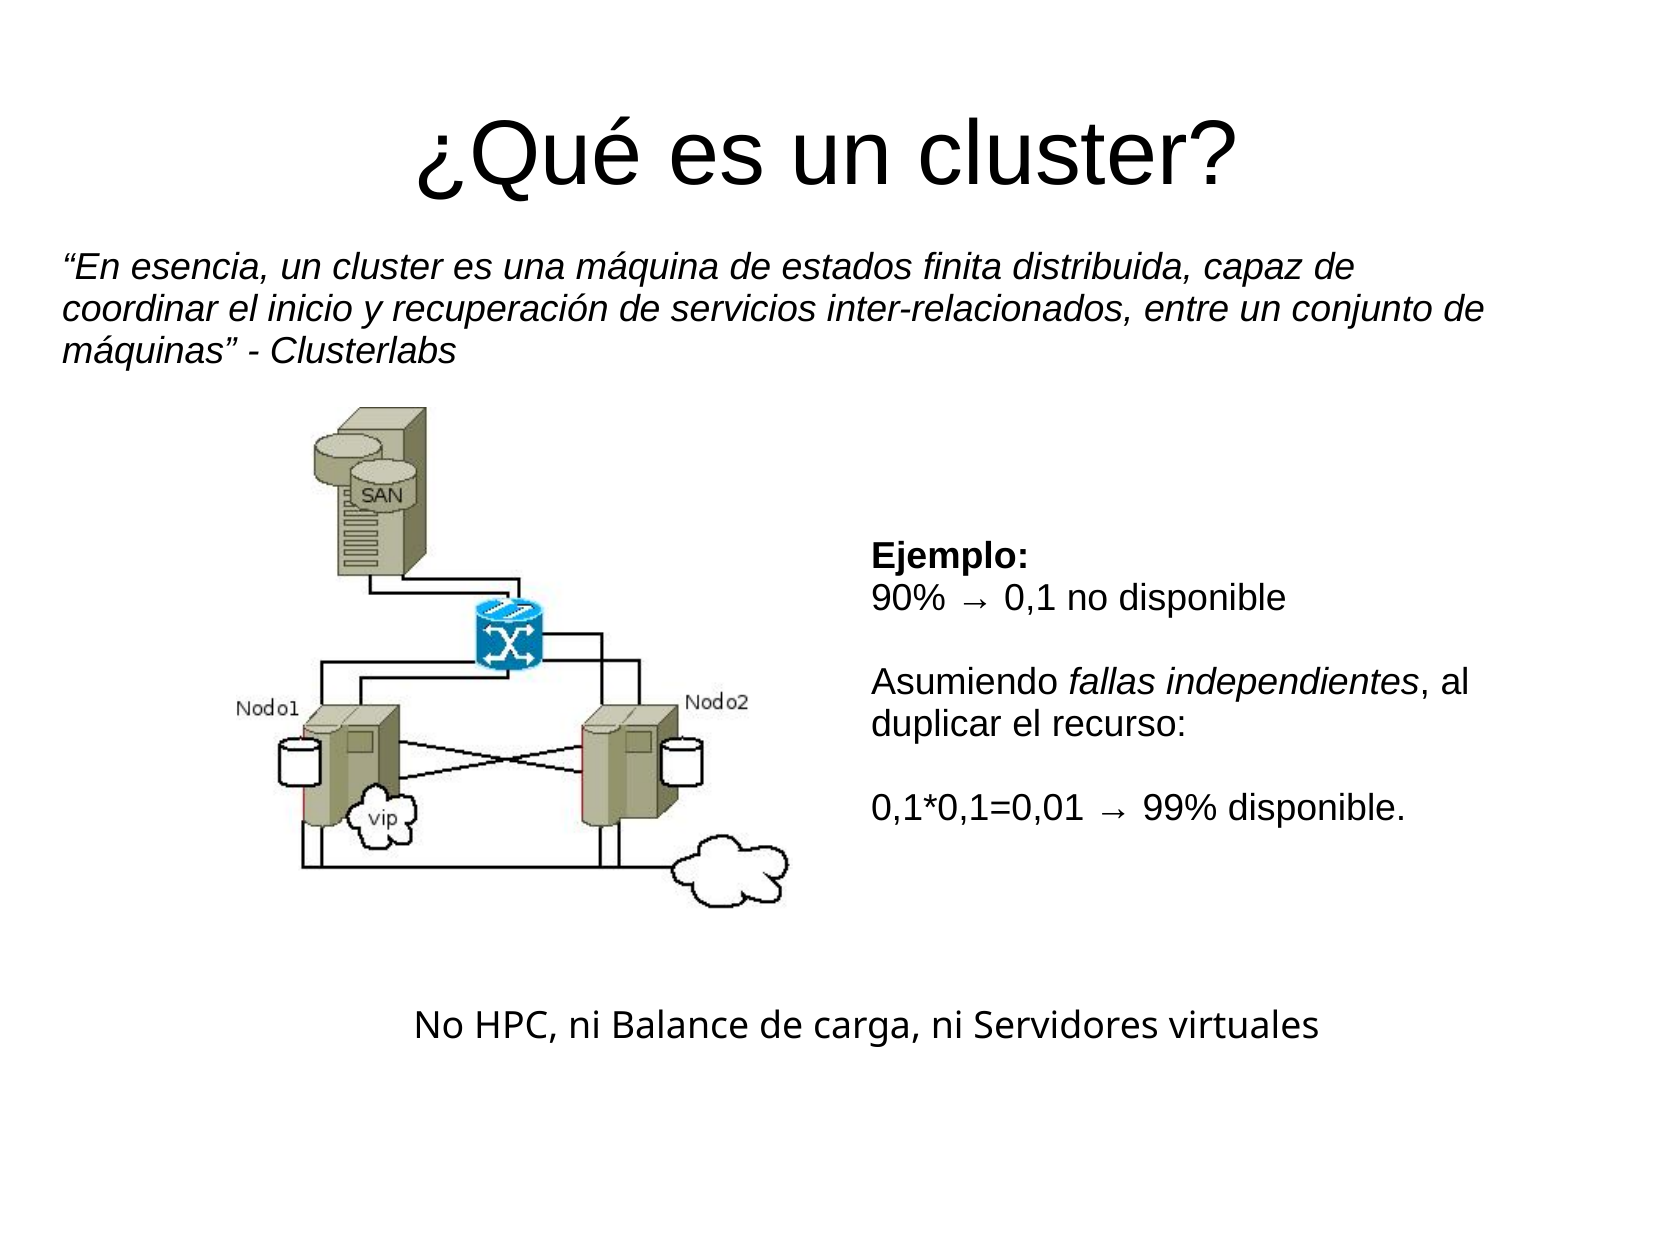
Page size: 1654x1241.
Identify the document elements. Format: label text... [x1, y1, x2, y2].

picture [236, 407, 793, 913]
title ¿Qué es un cluster? [82, 49, 1571, 257]
text_box Ejemplo: 90% → 0,1 no disponible Asumiendo fallas independientes, al duplicar el recurso: 0,1*0,1=0,01 → 99% disponible. [856, 527, 1495, 837]
text_box “En esencia, un cluster es una máquina de estados finita distribuida, capaz de coordinar el inicio y recuperación de servicios inter-relacionados, entre un conjunto de máquinas” - Clusterlabs [47, 238, 1508, 380]
list No HPC, ni Balance de carga, ni Servidores virtuales [413, 998, 1323, 1087]
